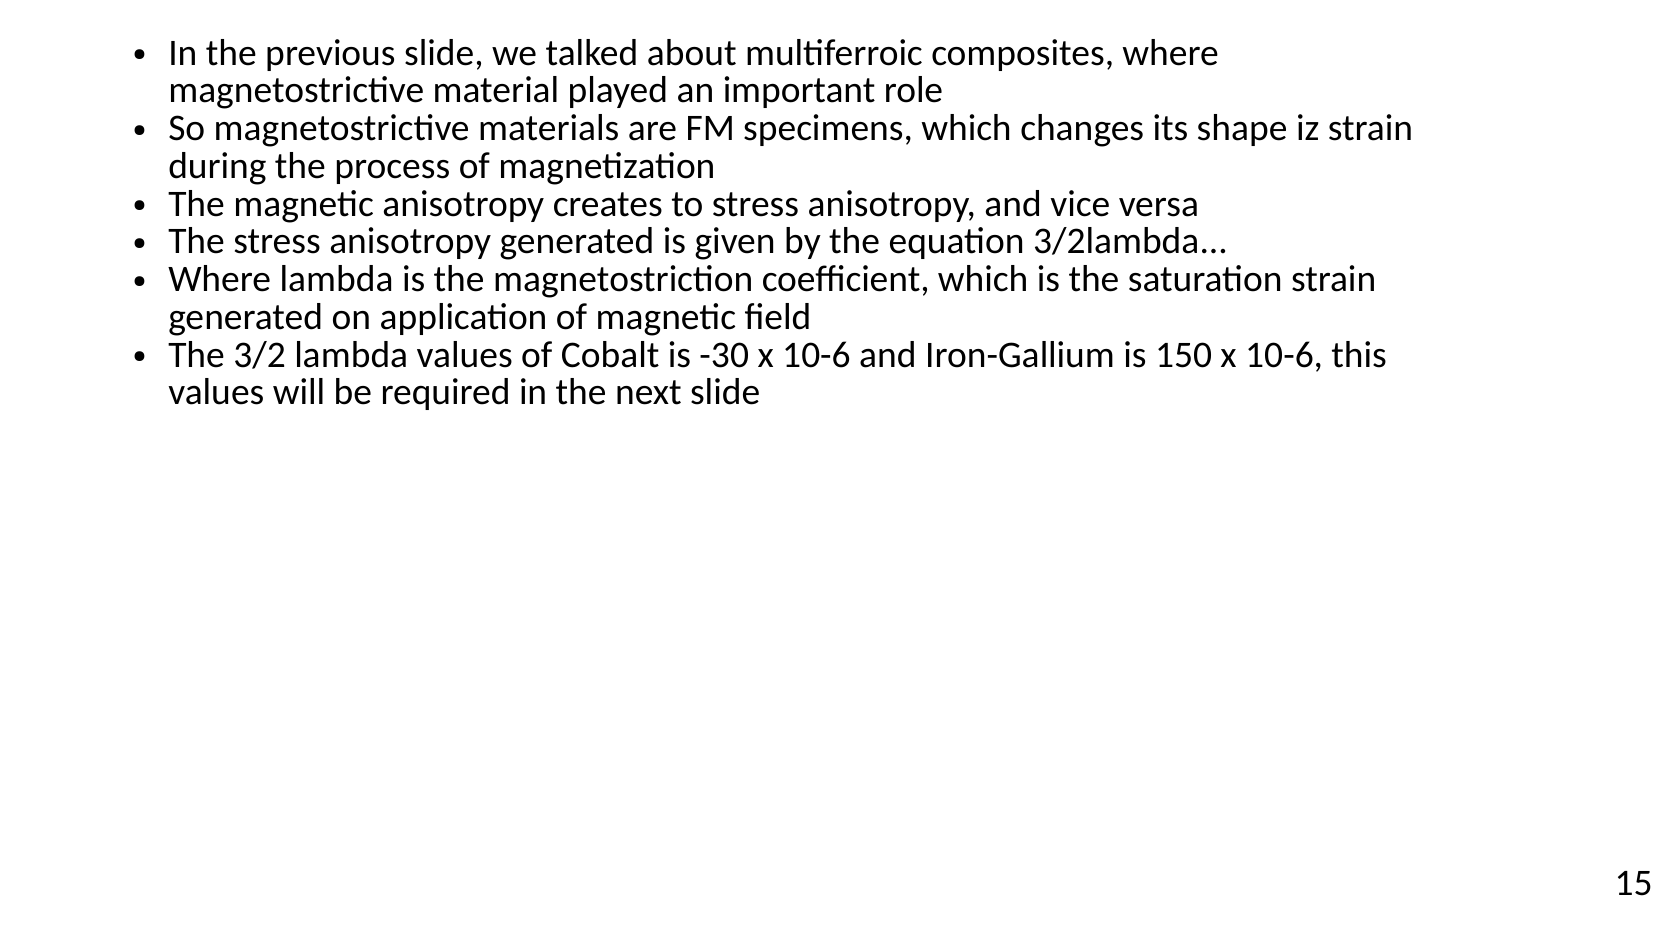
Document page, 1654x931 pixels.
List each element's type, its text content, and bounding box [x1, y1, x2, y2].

text_box In the previous slide, we talked about multiferroic composites, where magnetostrictive material played an important role So magnetostrictive materials are FM specimens, which changes its shape iz strain during the process of magnetization The magnetic anisotropy creates to stress anisotropy, and vice versa The stress anisotropy generated is given by the equation 3/2lambda... Where lambda is the magnetostriction coefficient, which is the saturation strain generated on application of magnetic field The 3/2 lambda values of Cobalt is -30 x 10-6 and Iron-Gallium is 150 x 10-6, this values will be required in the next slide [118, 29, 1447, 422]
text_box <number> [1479, 860, 1654, 931]
